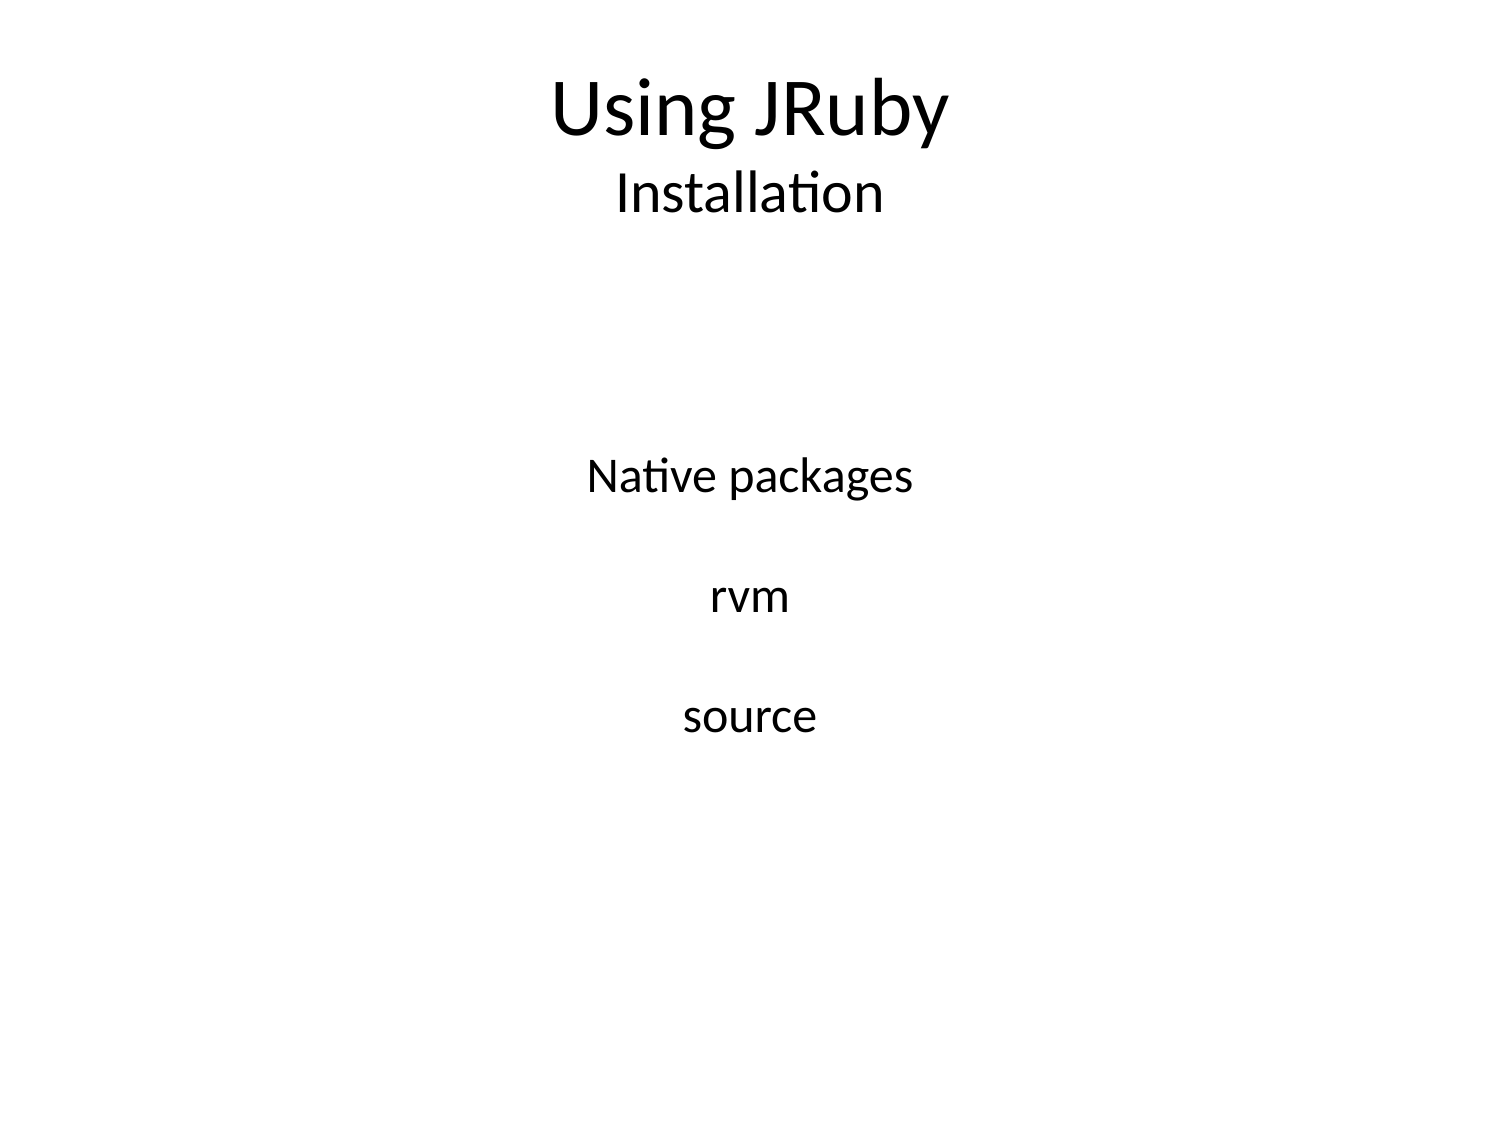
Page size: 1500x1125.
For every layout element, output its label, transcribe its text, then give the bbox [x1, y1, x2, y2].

text_box Native packages rvm source [247, 435, 1252, 751]
title Using JRuby Installation [75, 45, 1425, 233]
